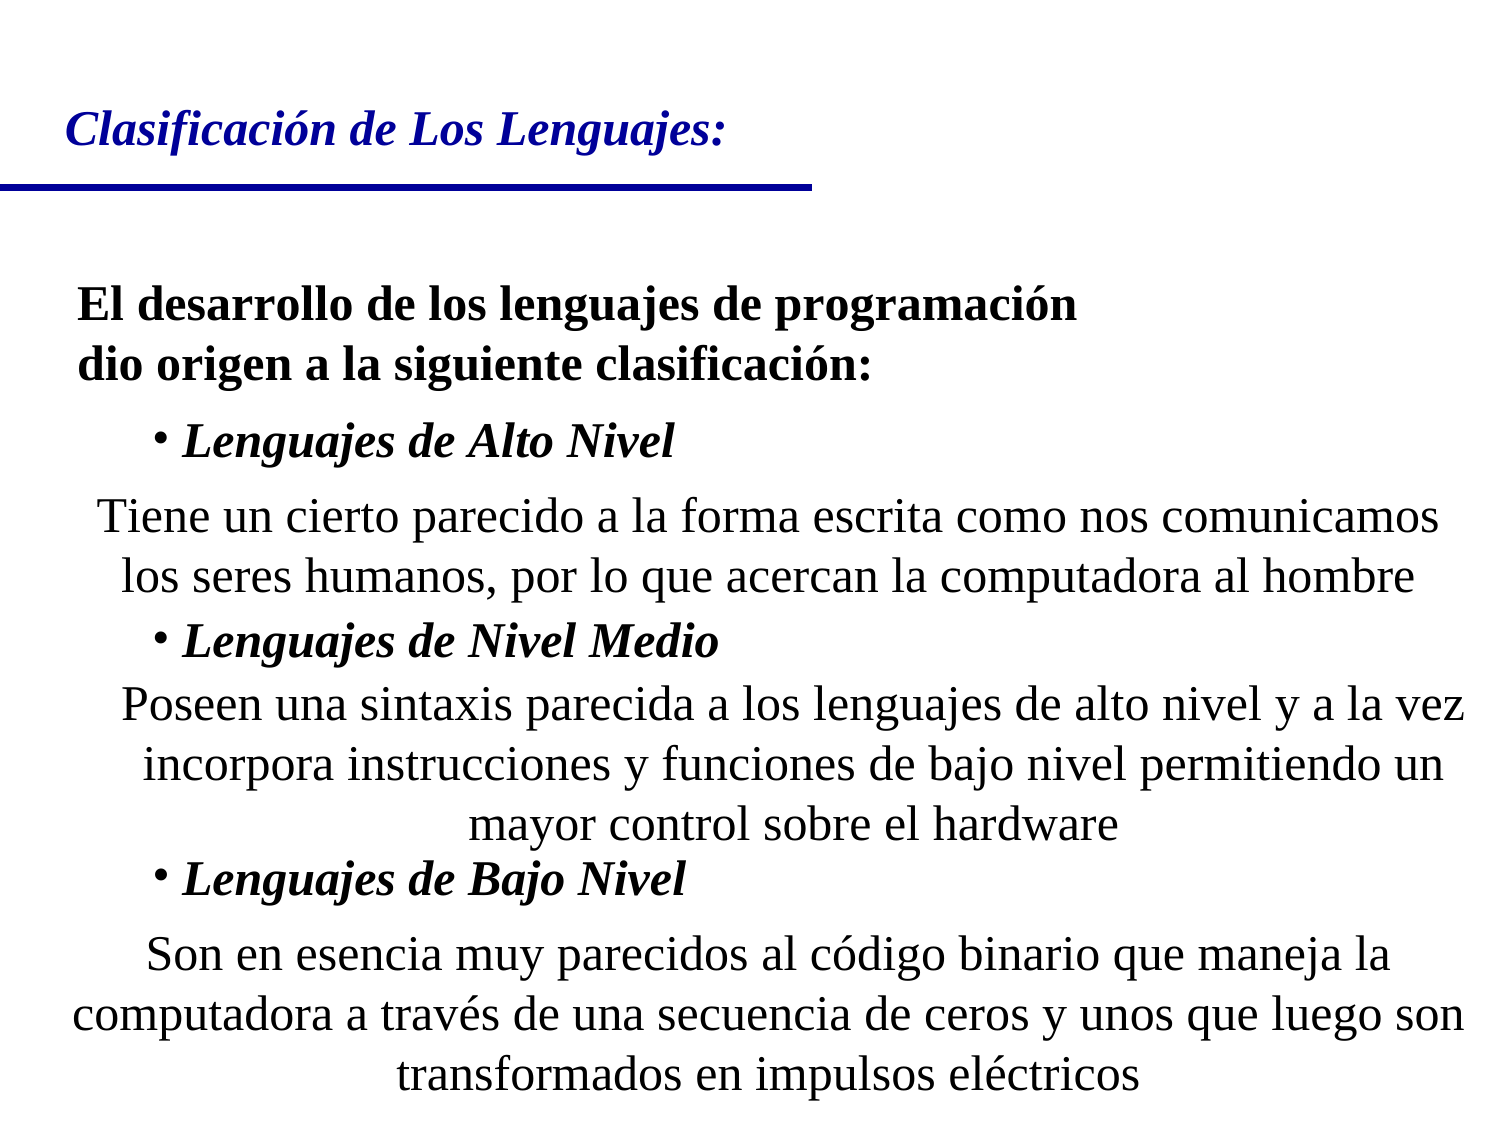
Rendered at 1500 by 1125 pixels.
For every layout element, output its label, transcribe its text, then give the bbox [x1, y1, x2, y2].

text_box Poseen una sintaxis parecida a los lenguajes de alto nivel y a la vez incorpora instrucciones y funciones de bajo nivel permitiendo un mayor control sobre el hardware [87, 662, 1500, 858]
text_box Lenguajes de Bajo Nivel [137, 837, 763, 912]
text_box Lenguajes de Alto Nivel [137, 399, 801, 474]
text_box Clasificación de Los Lenguajes: [49, 87, 838, 163]
text_box Son en esencia muy parecidos al código binario que maneja la computadora a través de una secuencia de ceros y unos que luego son transformados en impulsos eléctricos [24, 912, 1500, 1108]
text_box Lenguajes de Nivel Medio [137, 599, 801, 662]
text_box Tiene un cierto parecido a la forma escrita como nos comunicamos los seres humanos, por lo que acercan la computadora al hombre [74, 474, 1463, 611]
text_box El desarrollo de los lenguajes de programación dio origen a la siguiente clasificación: [62, 262, 1150, 398]
